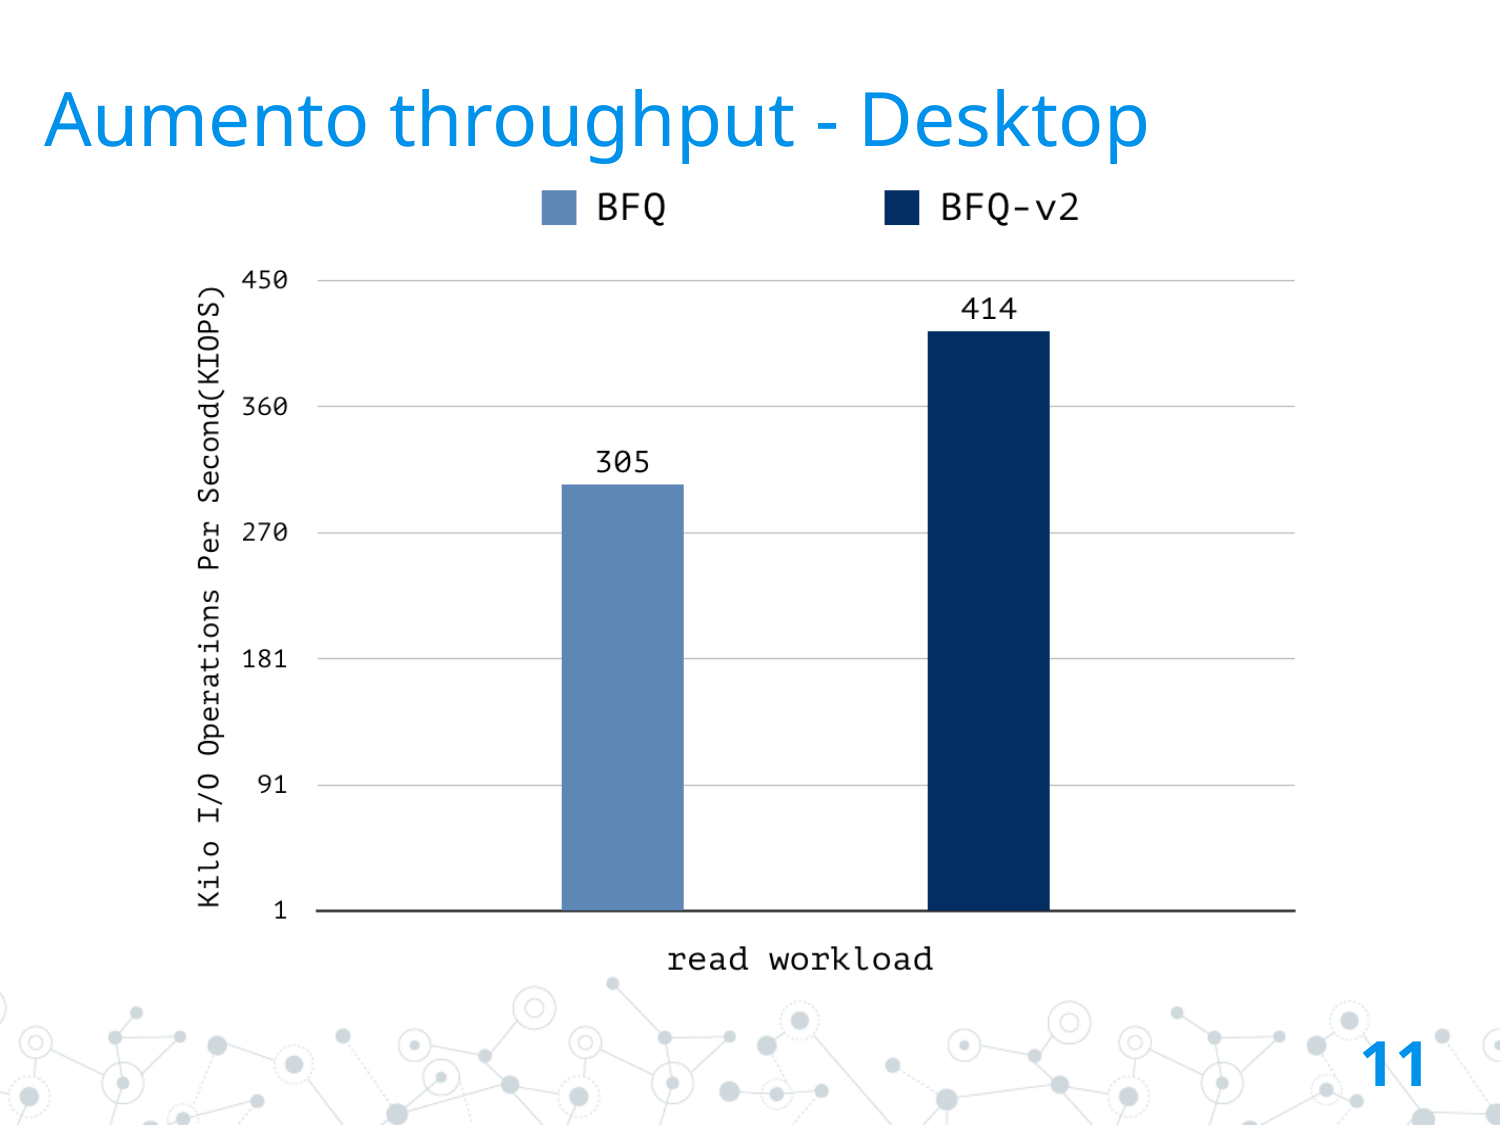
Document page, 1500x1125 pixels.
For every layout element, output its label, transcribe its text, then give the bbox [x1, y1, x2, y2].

title Aumento throughput - Desktop [29, 22, 1272, 177]
picture [0, 0, 1500, 1125]
slide_number <number> [1329, 1008, 1462, 1095]
